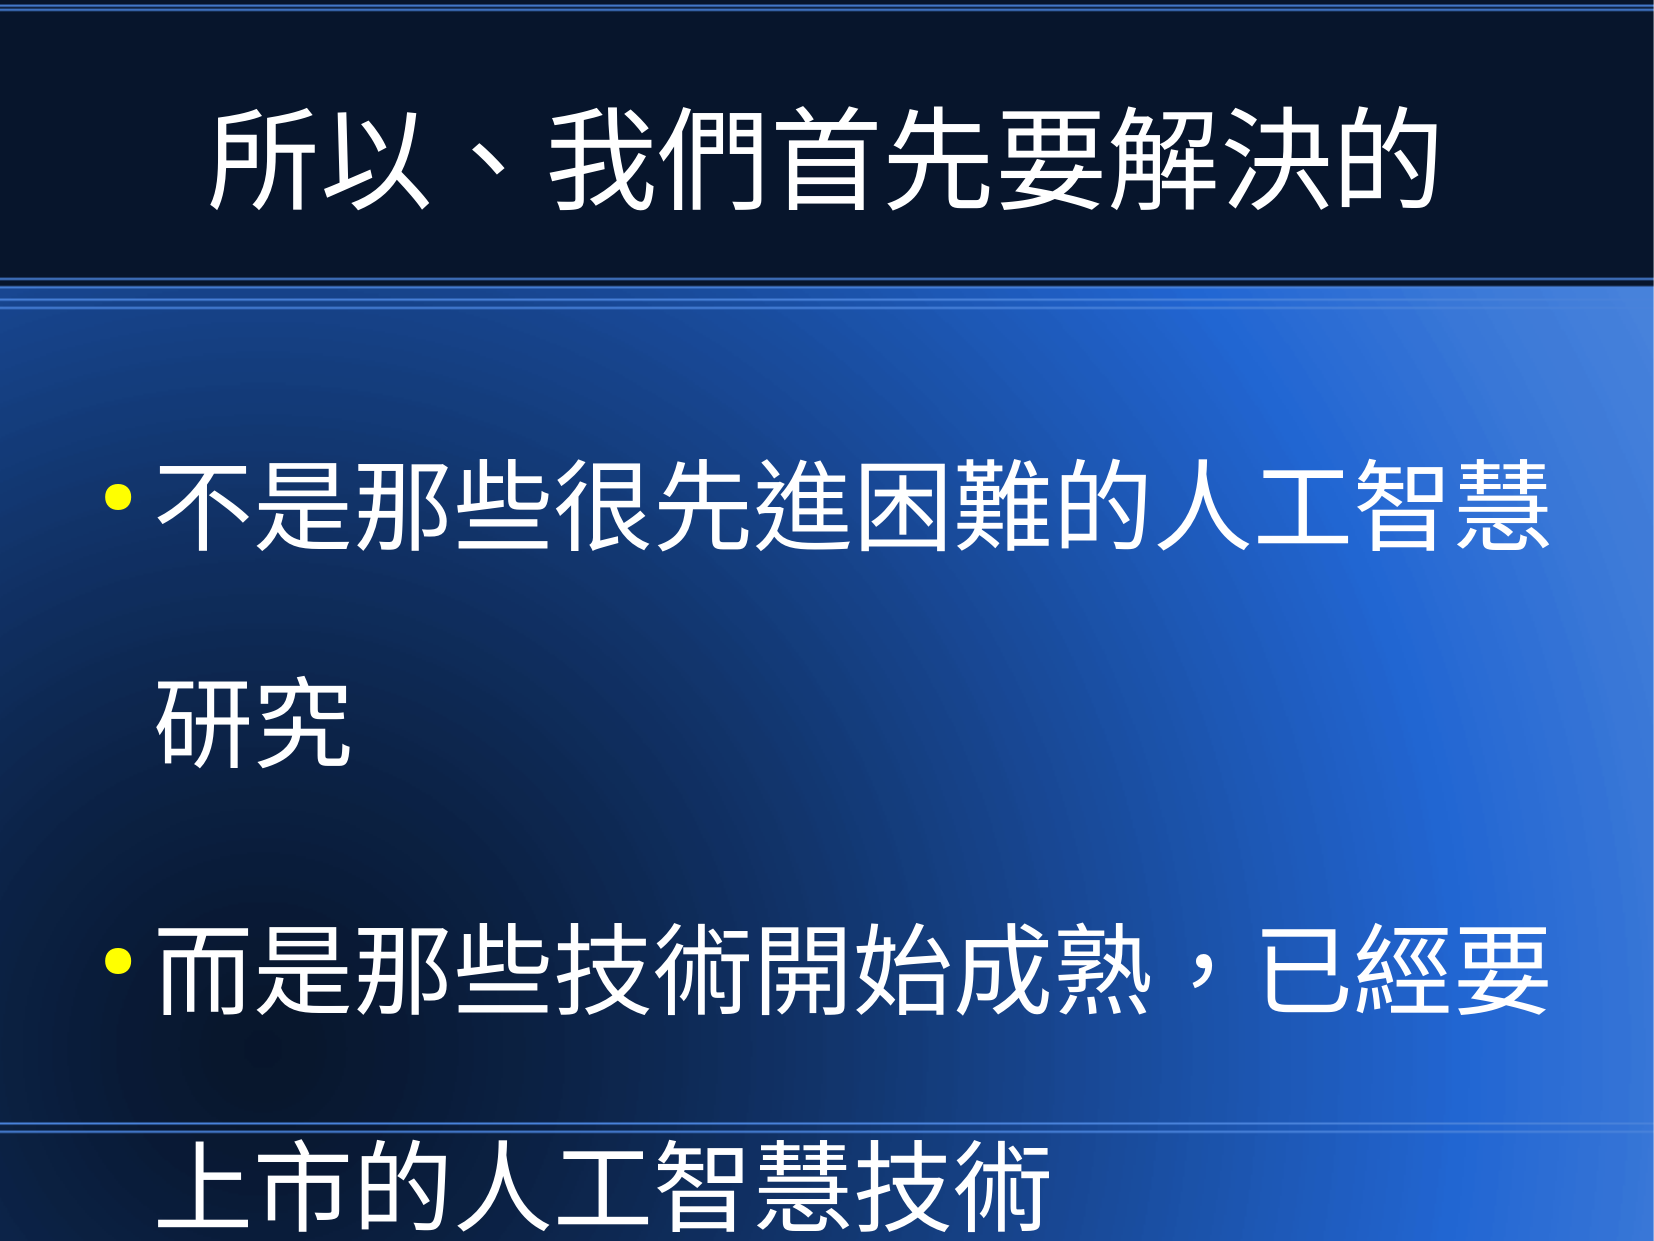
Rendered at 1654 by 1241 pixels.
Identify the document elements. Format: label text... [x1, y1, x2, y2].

picture [0, 0, 1654, 1241]
title 所以、我們首先要解決的 [82, 49, 1571, 257]
list 不是那些很先進困難的人工智慧研究 而是那些技術開始成熟，已經要上市的人工智慧技術 [82, 355, 1571, 1241]
